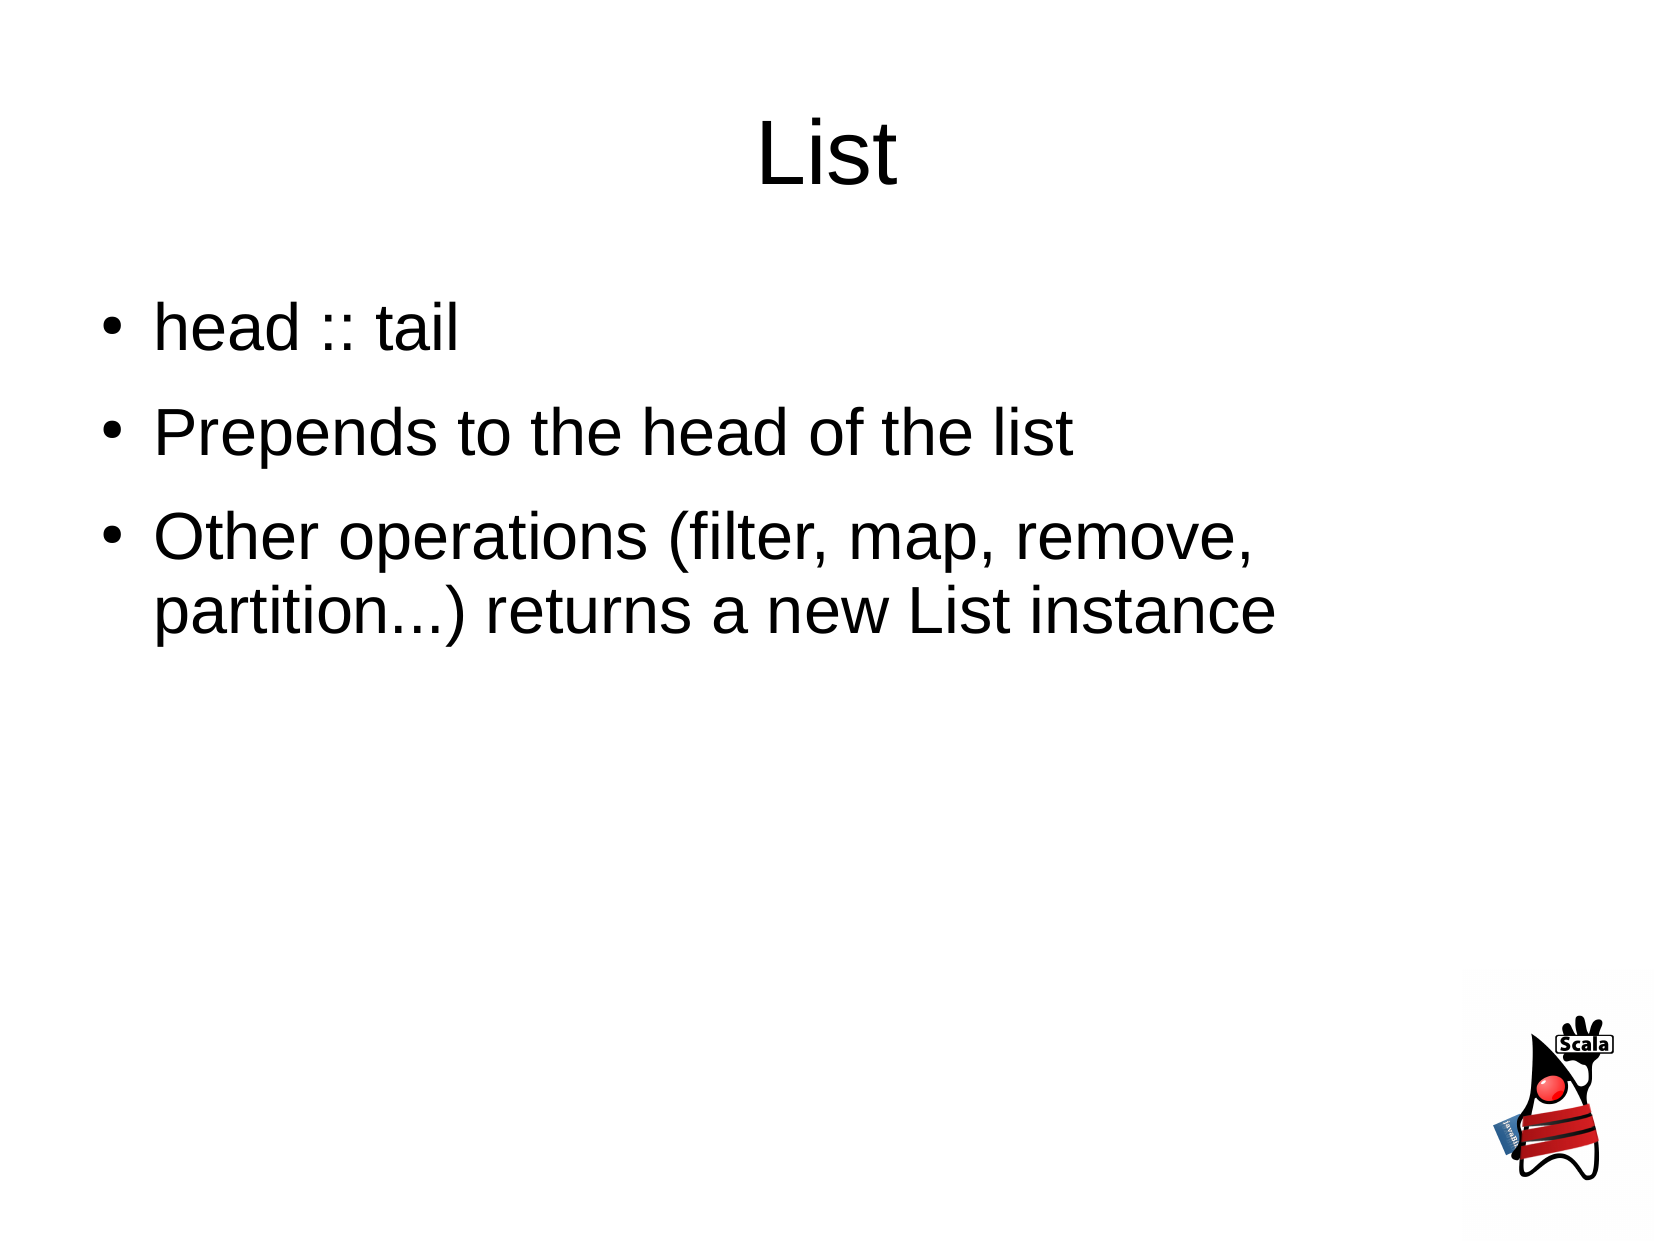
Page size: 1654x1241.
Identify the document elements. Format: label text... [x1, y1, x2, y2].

list head :: tail Prepends to the head of the list Other operations (filter, map, remove, partition...) returns a new List instance [82, 290, 1571, 1109]
title List [82, 56, 1571, 250]
picture [1462, 969, 1654, 1241]
